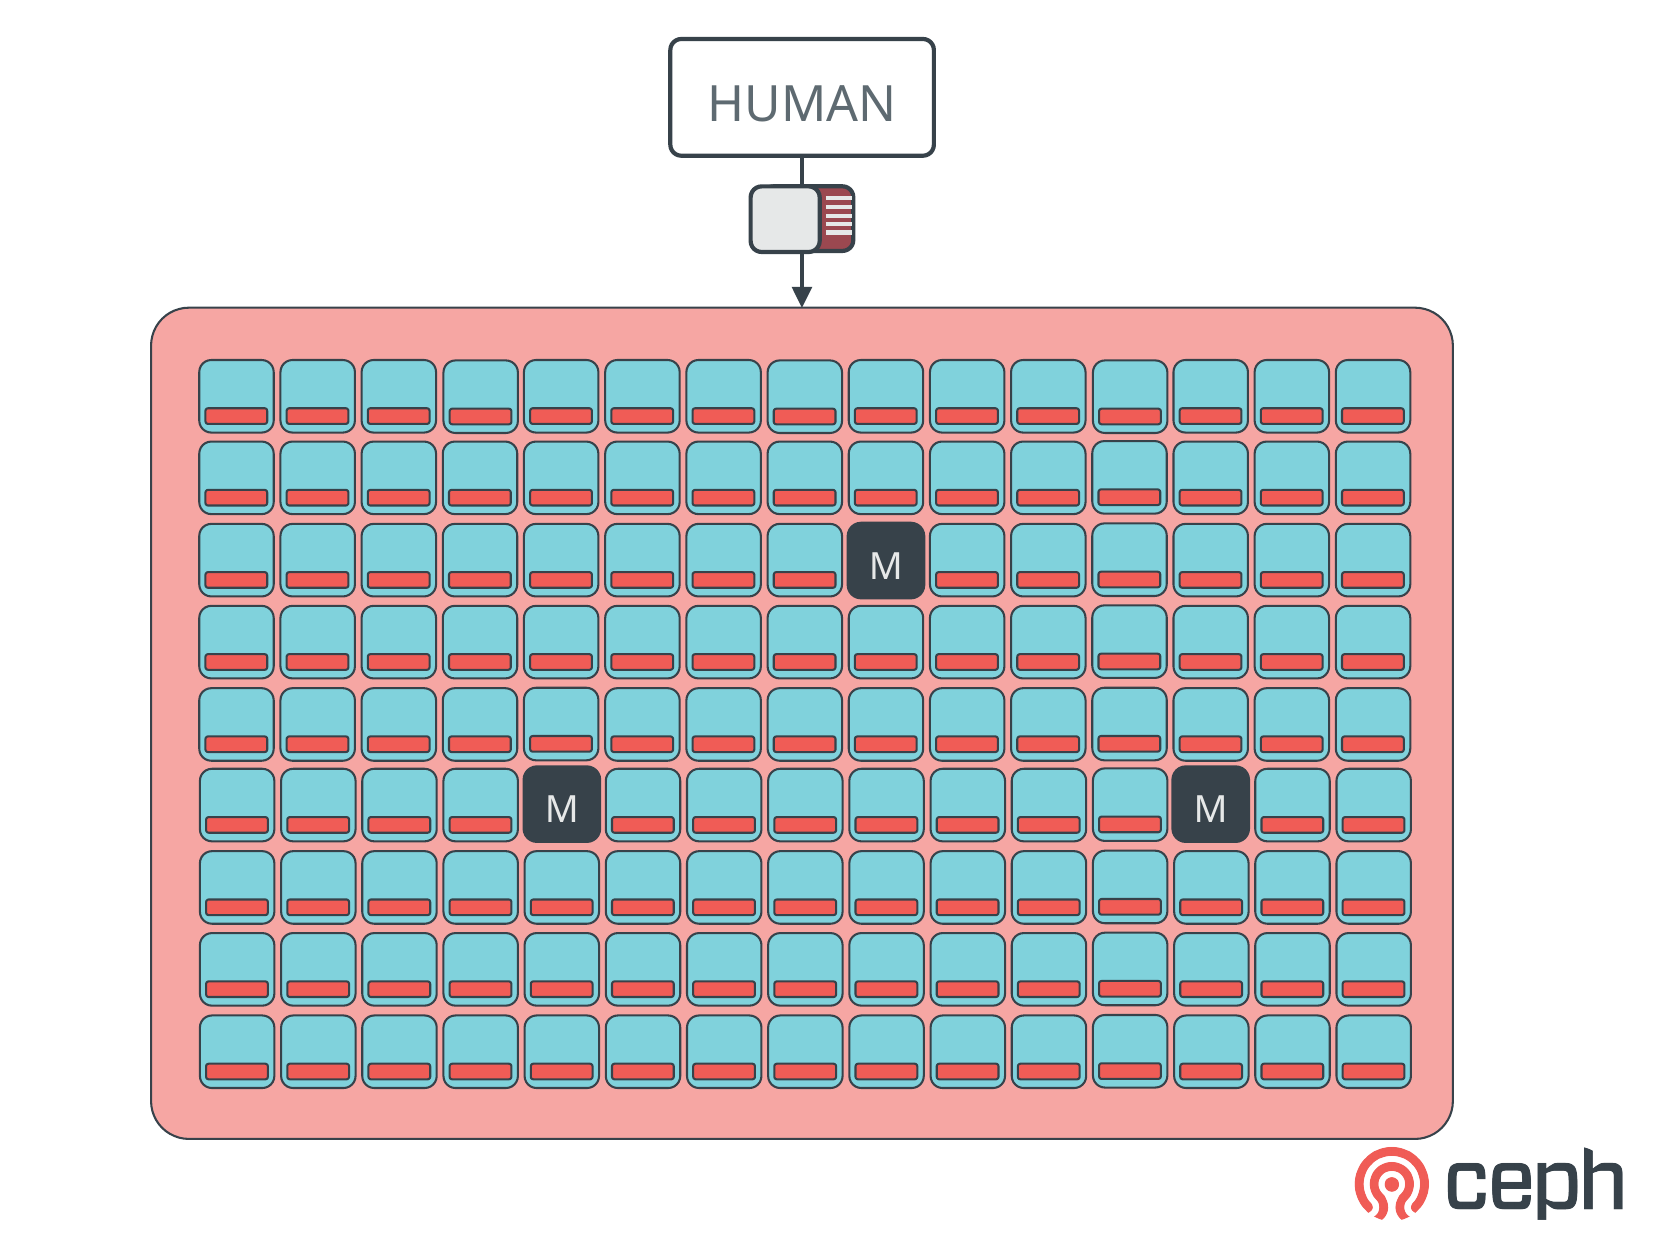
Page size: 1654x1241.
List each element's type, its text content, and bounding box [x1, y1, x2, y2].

picture [1308, 1100, 1654, 1241]
text_box M [848, 523, 924, 598]
text_box [151, 307, 1453, 1139]
text_box M [524, 767, 600, 841]
text_box HUMAN [670, 38, 934, 156]
text_box [750, 186, 854, 252]
text_box M [1173, 767, 1248, 841]
